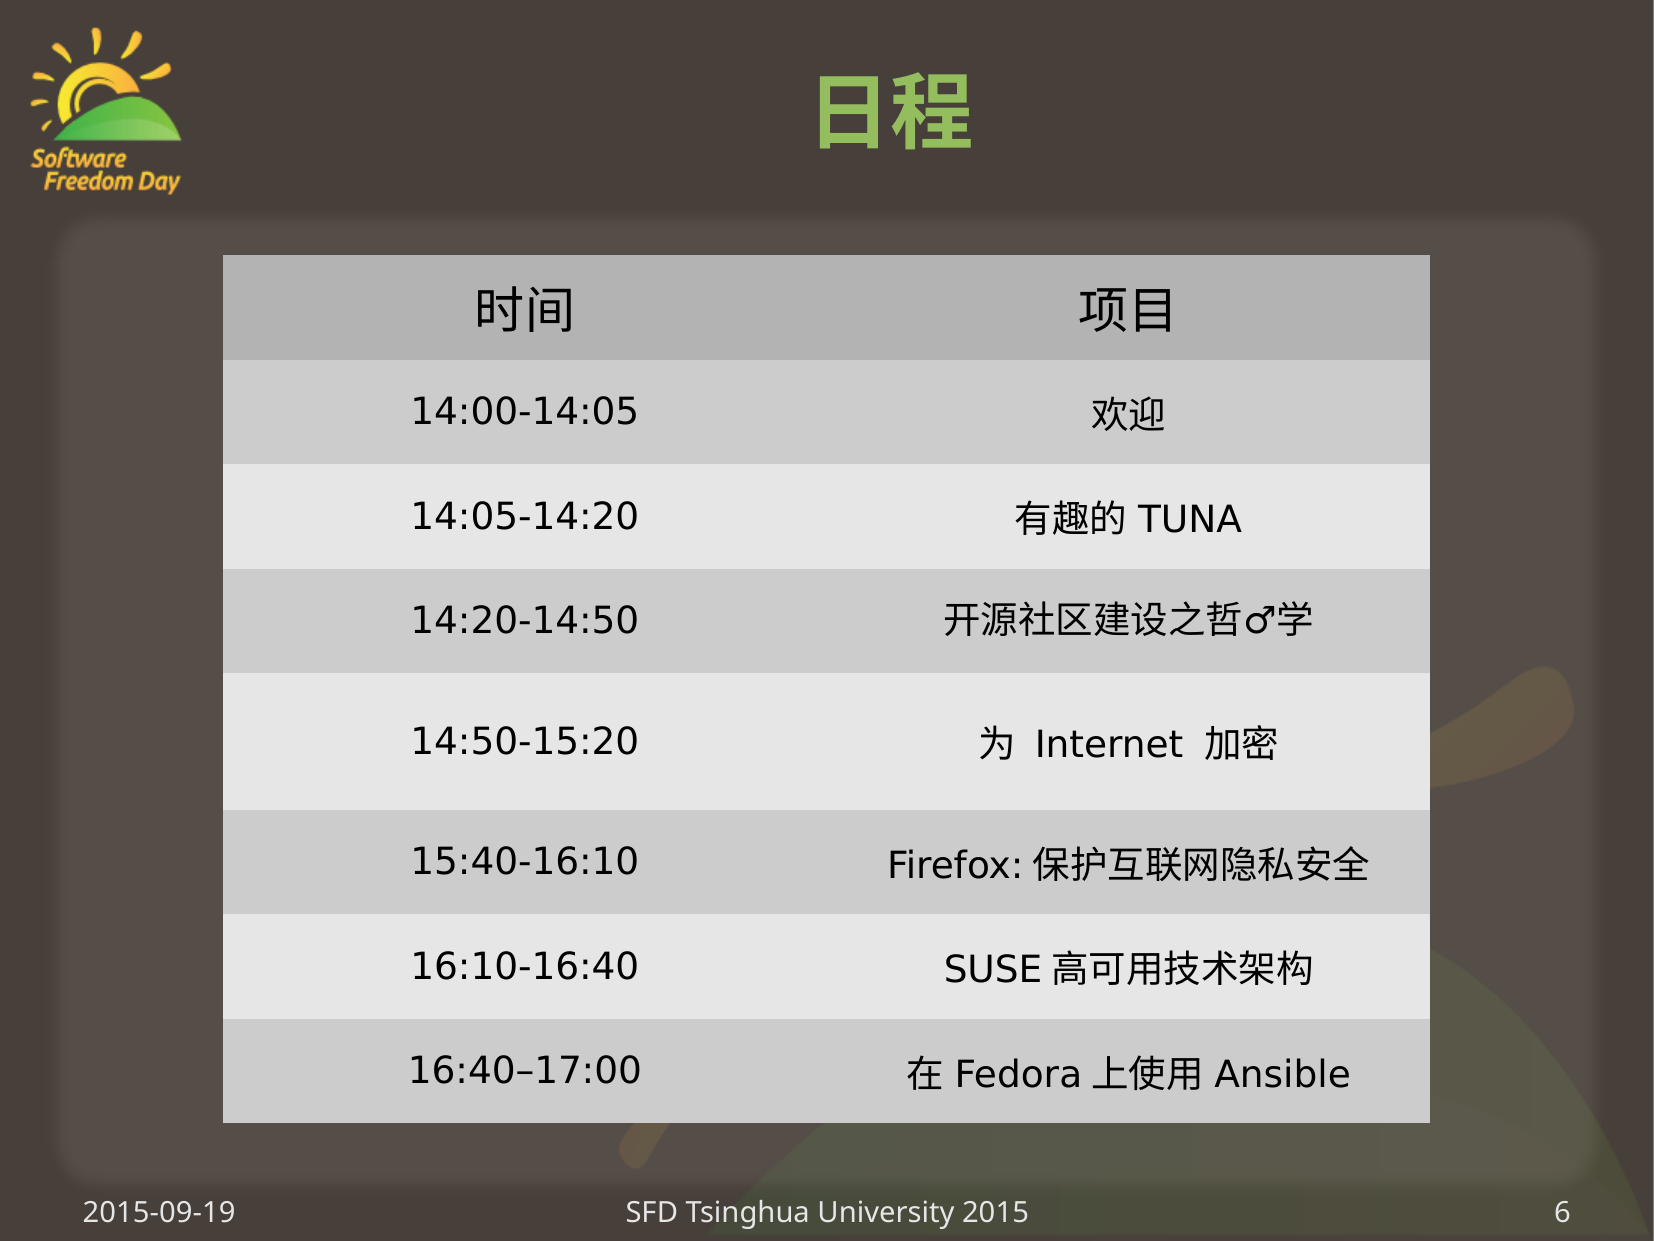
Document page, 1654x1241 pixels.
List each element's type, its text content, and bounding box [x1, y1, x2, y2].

table_cell 为 Internet 加密 [827, 673, 1430, 810]
table_cell 14:20-14:50 [223, 569, 827, 673]
table_cell 16:40–17:00 [223, 1019, 827, 1123]
table_cell 有趣的TUNA [827, 464, 1430, 569]
table_cell 欢迎 [827, 360, 1430, 464]
picture [0, 0, 1654, 1241]
table_cell 15:40-16:10 [223, 810, 827, 914]
table_cell 16:10-16:40 [223, 914, 827, 1019]
table_cell 14:05-14:20 [223, 464, 827, 569]
table_cell 14:50-15:20 [223, 673, 827, 810]
table_cell 14:00-14:05 [223, 360, 827, 464]
table_header 项目 [827, 255, 1430, 360]
title 日程 [210, 9, 1571, 205]
table_cell 在Fedora上使用Ansible [827, 1019, 1430, 1123]
table_header 时间 [223, 255, 827, 360]
table_cell 开源社区建设之哲♂学 [827, 569, 1430, 673]
table_cell Firefox:保护互联网隐私安全 [827, 810, 1430, 914]
table_cell SUSE高可用技术架构 [827, 914, 1430, 1019]
